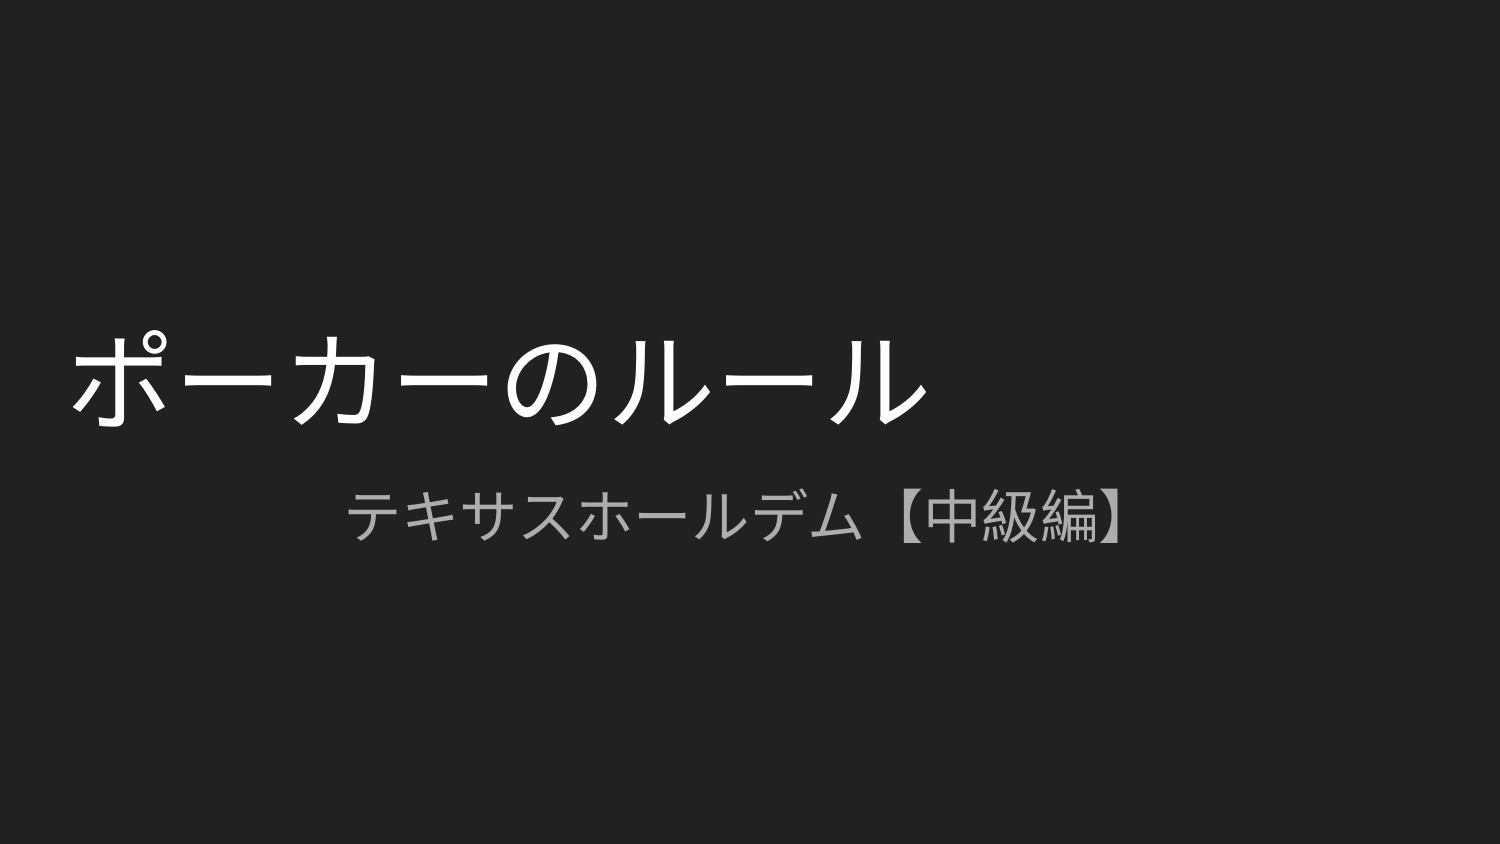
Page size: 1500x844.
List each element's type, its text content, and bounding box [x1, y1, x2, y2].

subtitle テキサスホールデム【中級編】 [51, 464, 1449, 595]
title ポーカーのルール [51, 122, 1449, 459]
